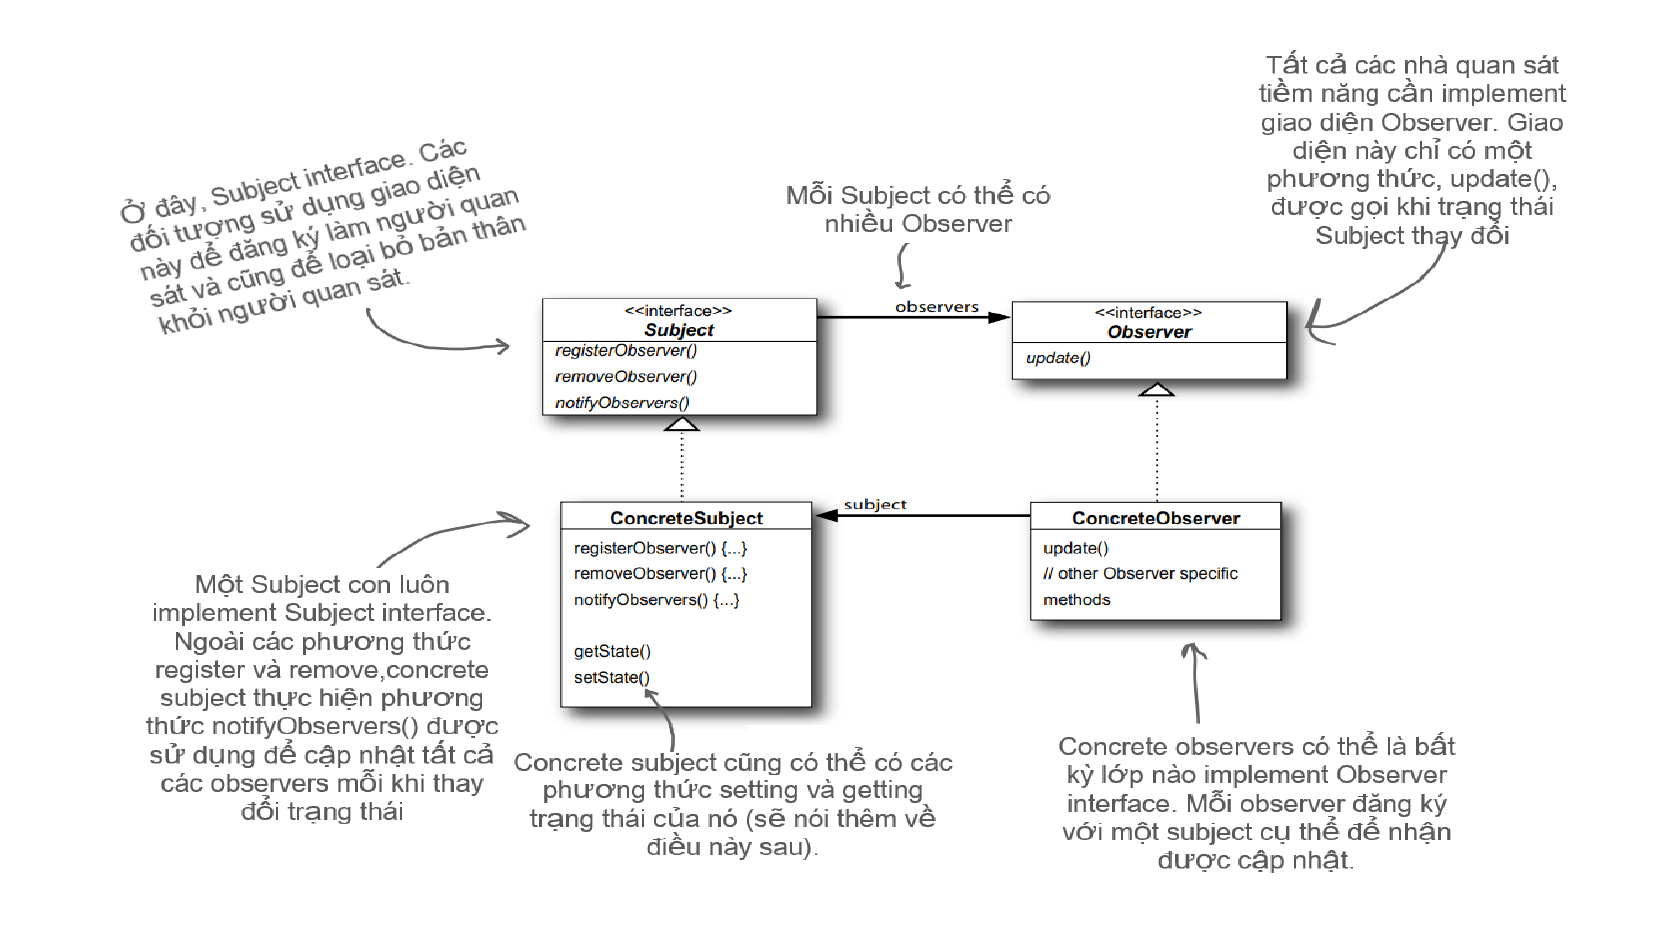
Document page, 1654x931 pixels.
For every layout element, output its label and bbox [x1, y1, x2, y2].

picture [90, 45, 1576, 884]
